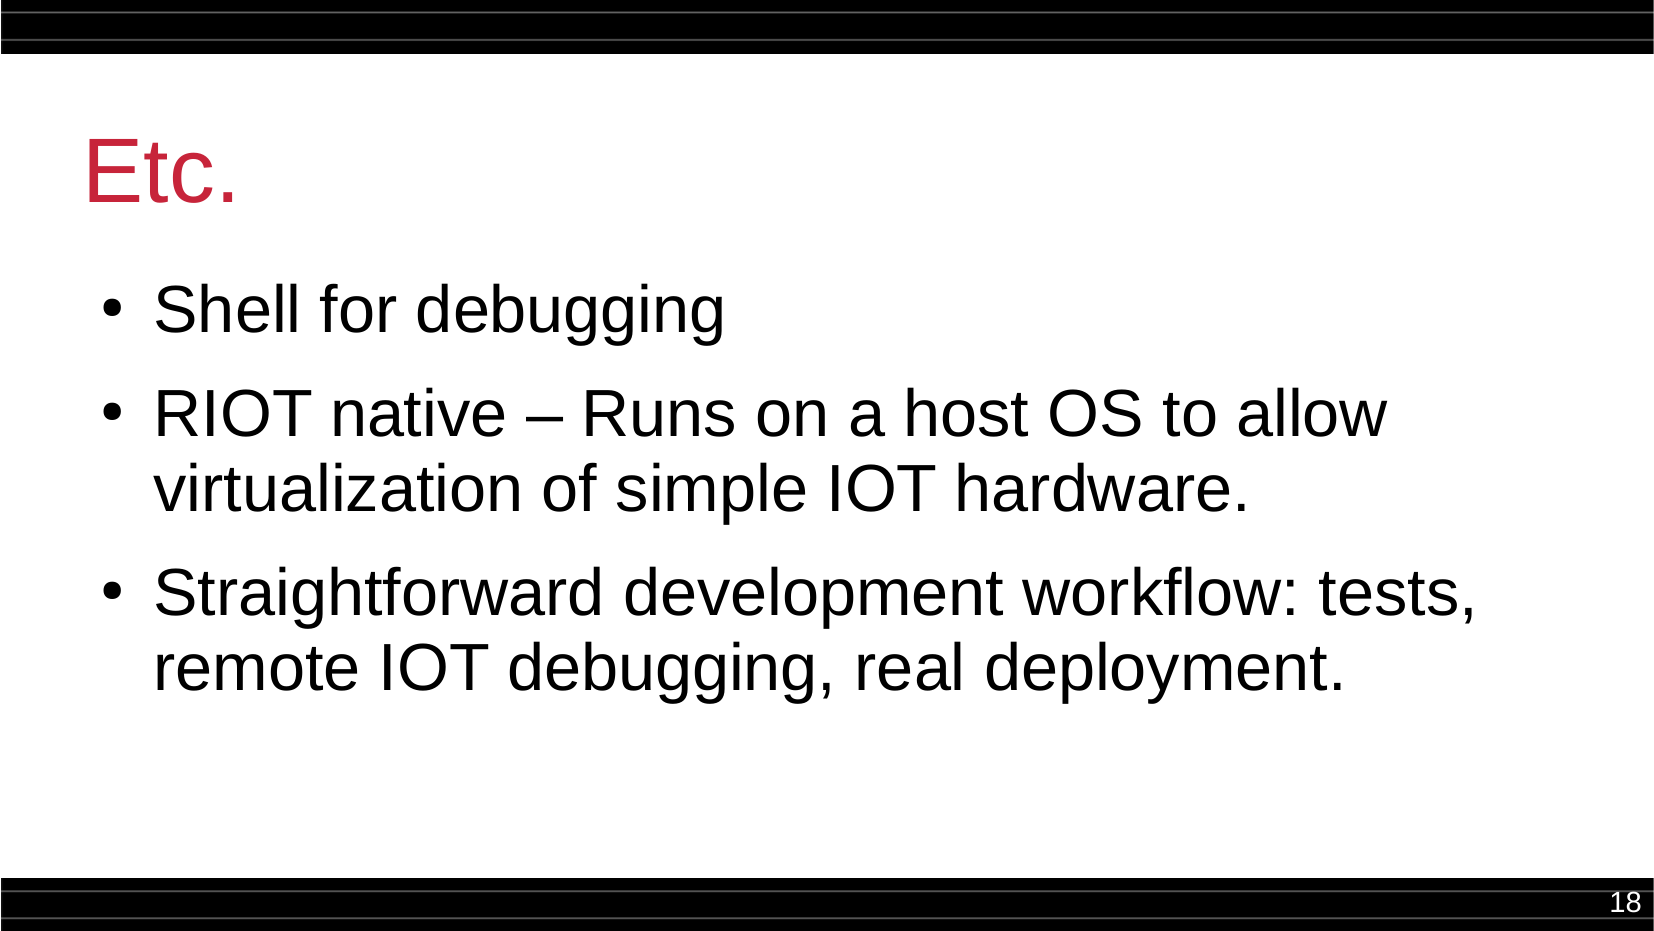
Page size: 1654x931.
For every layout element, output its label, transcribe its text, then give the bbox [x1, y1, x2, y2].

picture [1, 878, 1654, 931]
title Etc. [82, 92, 1571, 249]
list Shell for debugging RIOT native – Runs on a host OS to allow virtualization of simple IOT hardware. Straightforward development workflow: tests, remote IOT debugging, real deployment. [82, 271, 1571, 851]
picture [1, 0, 1654, 54]
